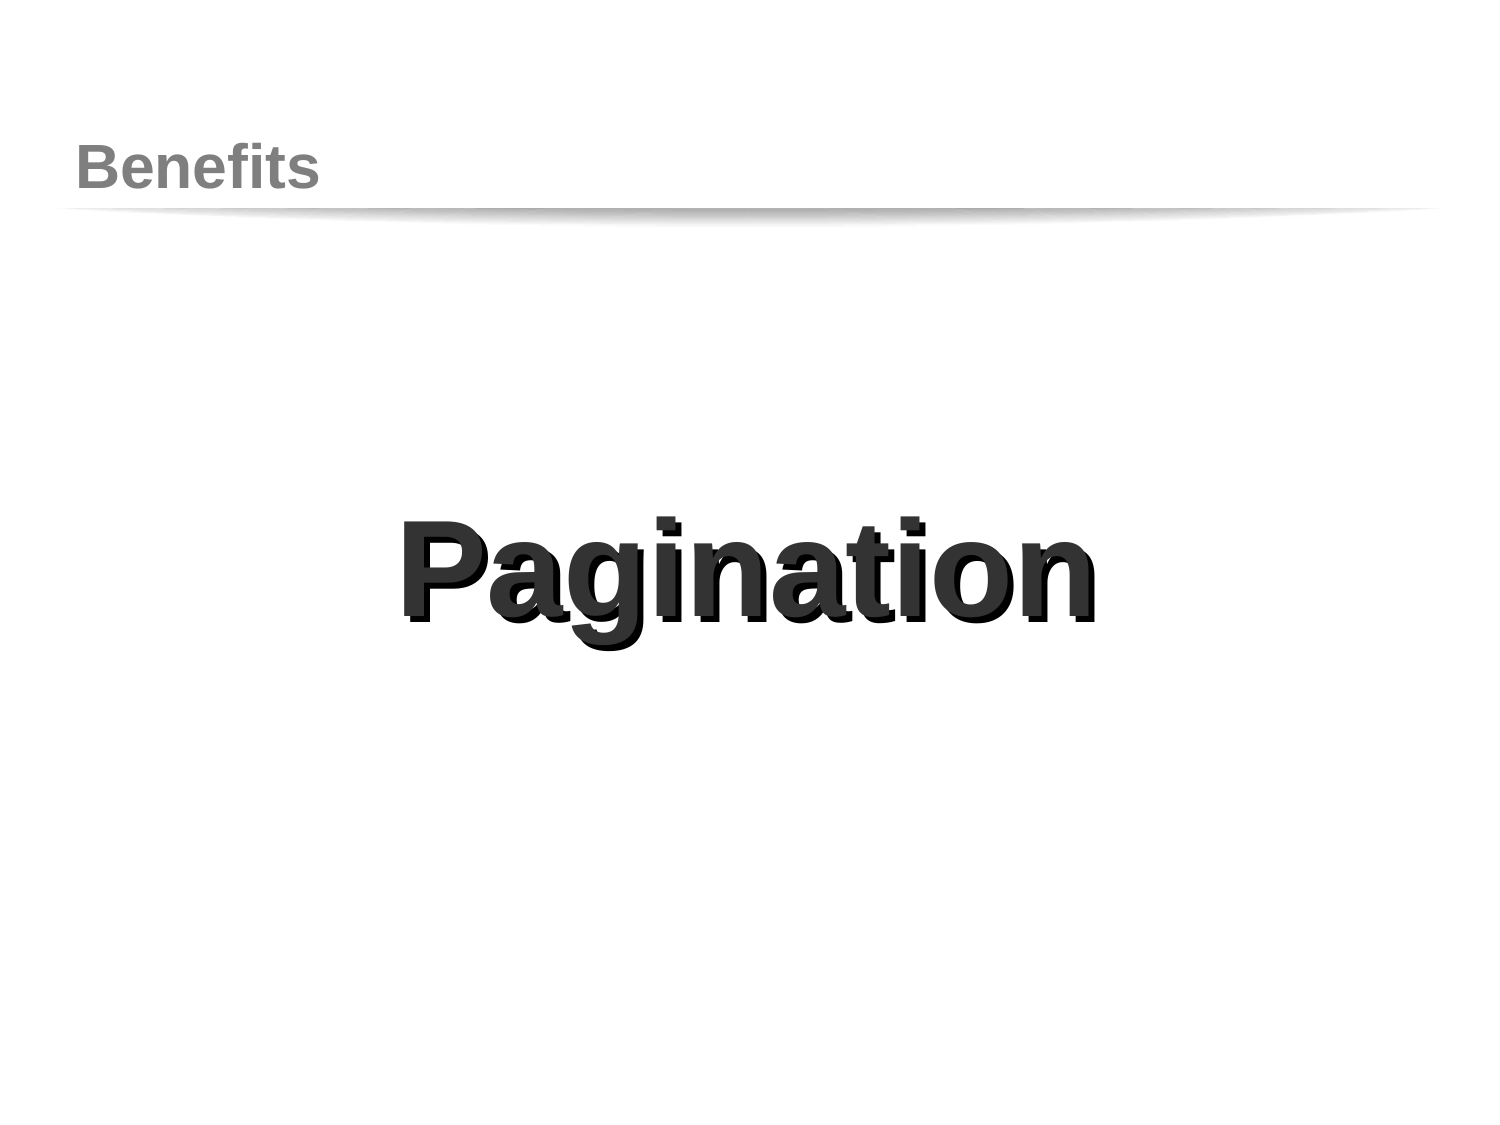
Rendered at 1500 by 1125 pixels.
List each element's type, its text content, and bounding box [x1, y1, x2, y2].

title Benefits [75, 71, 1426, 203]
text_box Pagination [395, 479, 1105, 646]
